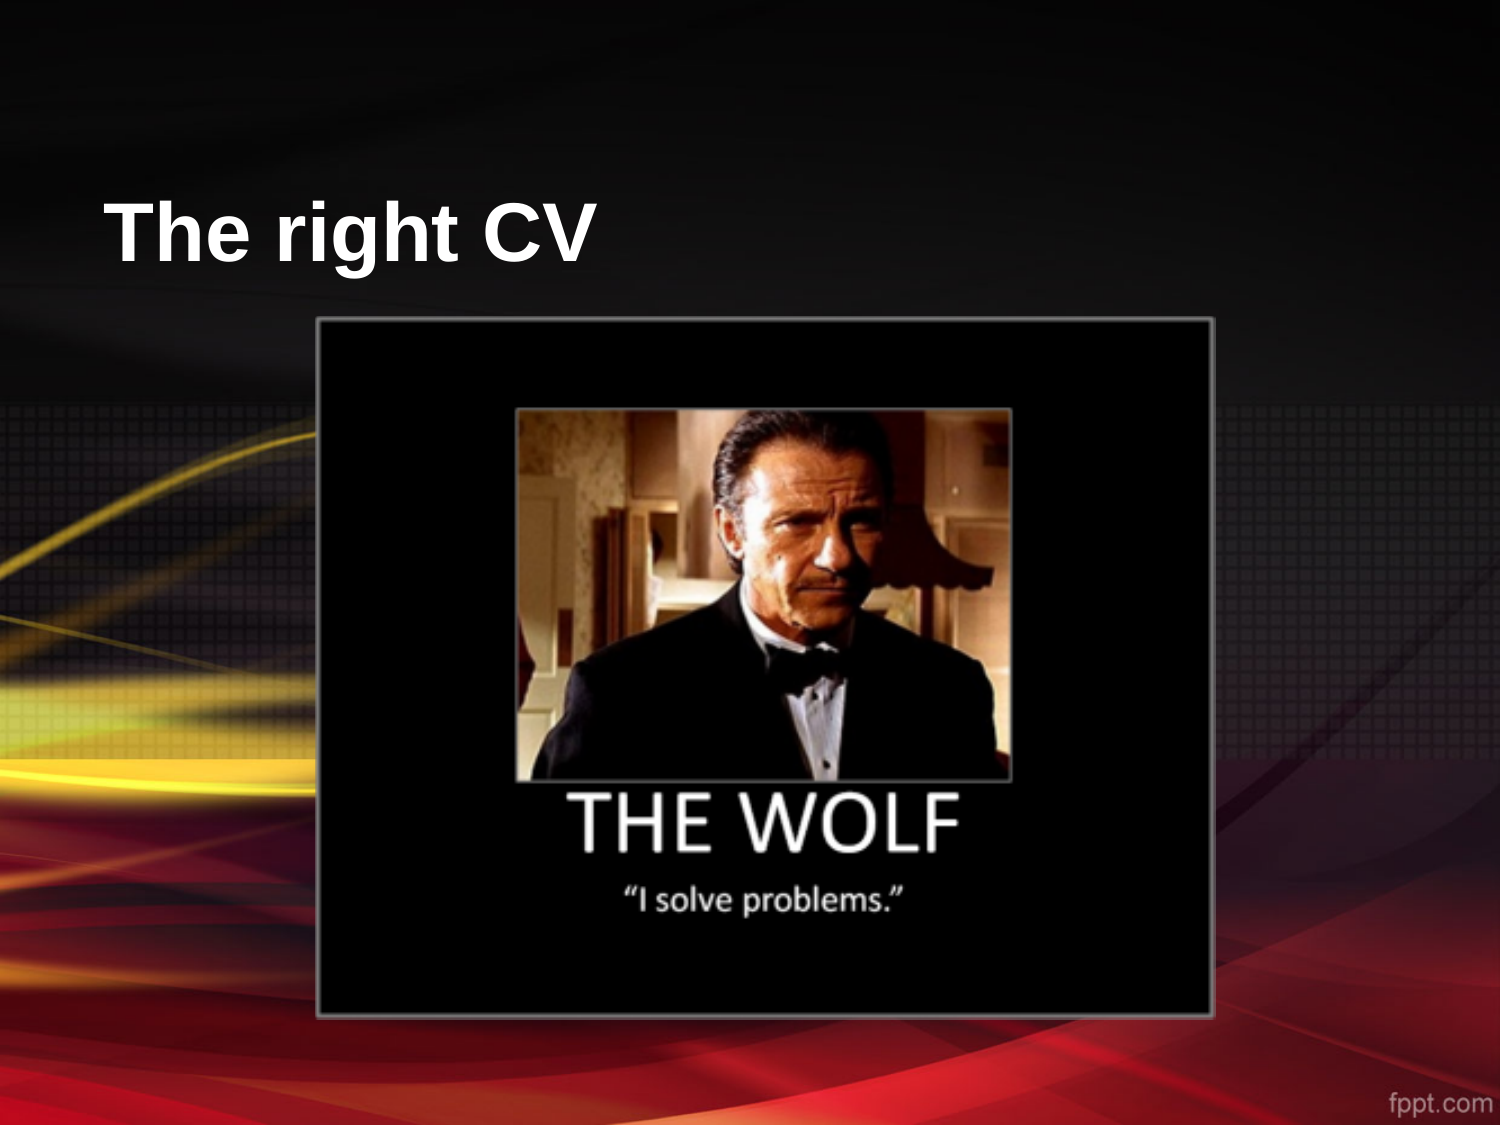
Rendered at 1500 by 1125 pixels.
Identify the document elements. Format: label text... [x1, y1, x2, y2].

title The right CV [89, 36, 1021, 421]
picture [0, 0, 1500, 1125]
